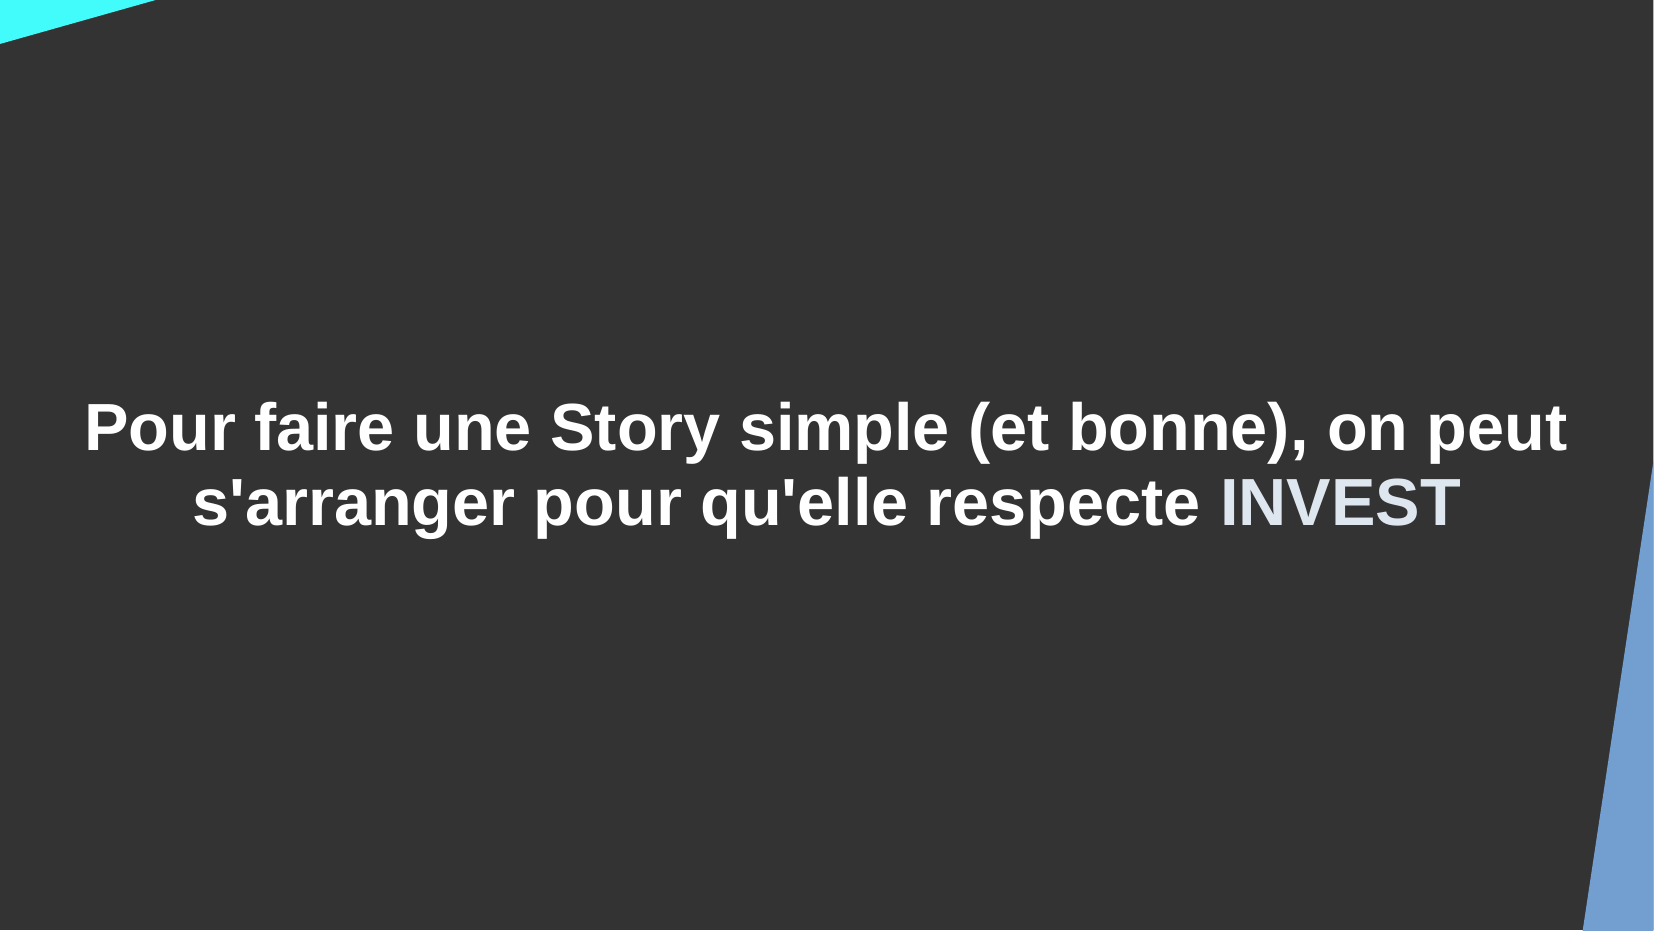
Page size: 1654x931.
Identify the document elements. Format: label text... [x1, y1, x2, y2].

text_box [1582, 457, 1654, 931]
title Pour faire une Story simple (et bonne), on peut s'arranger pour qu'elle respecte INVEST [31, 367, 1622, 563]
text_box [0, 0, 156, 44]
